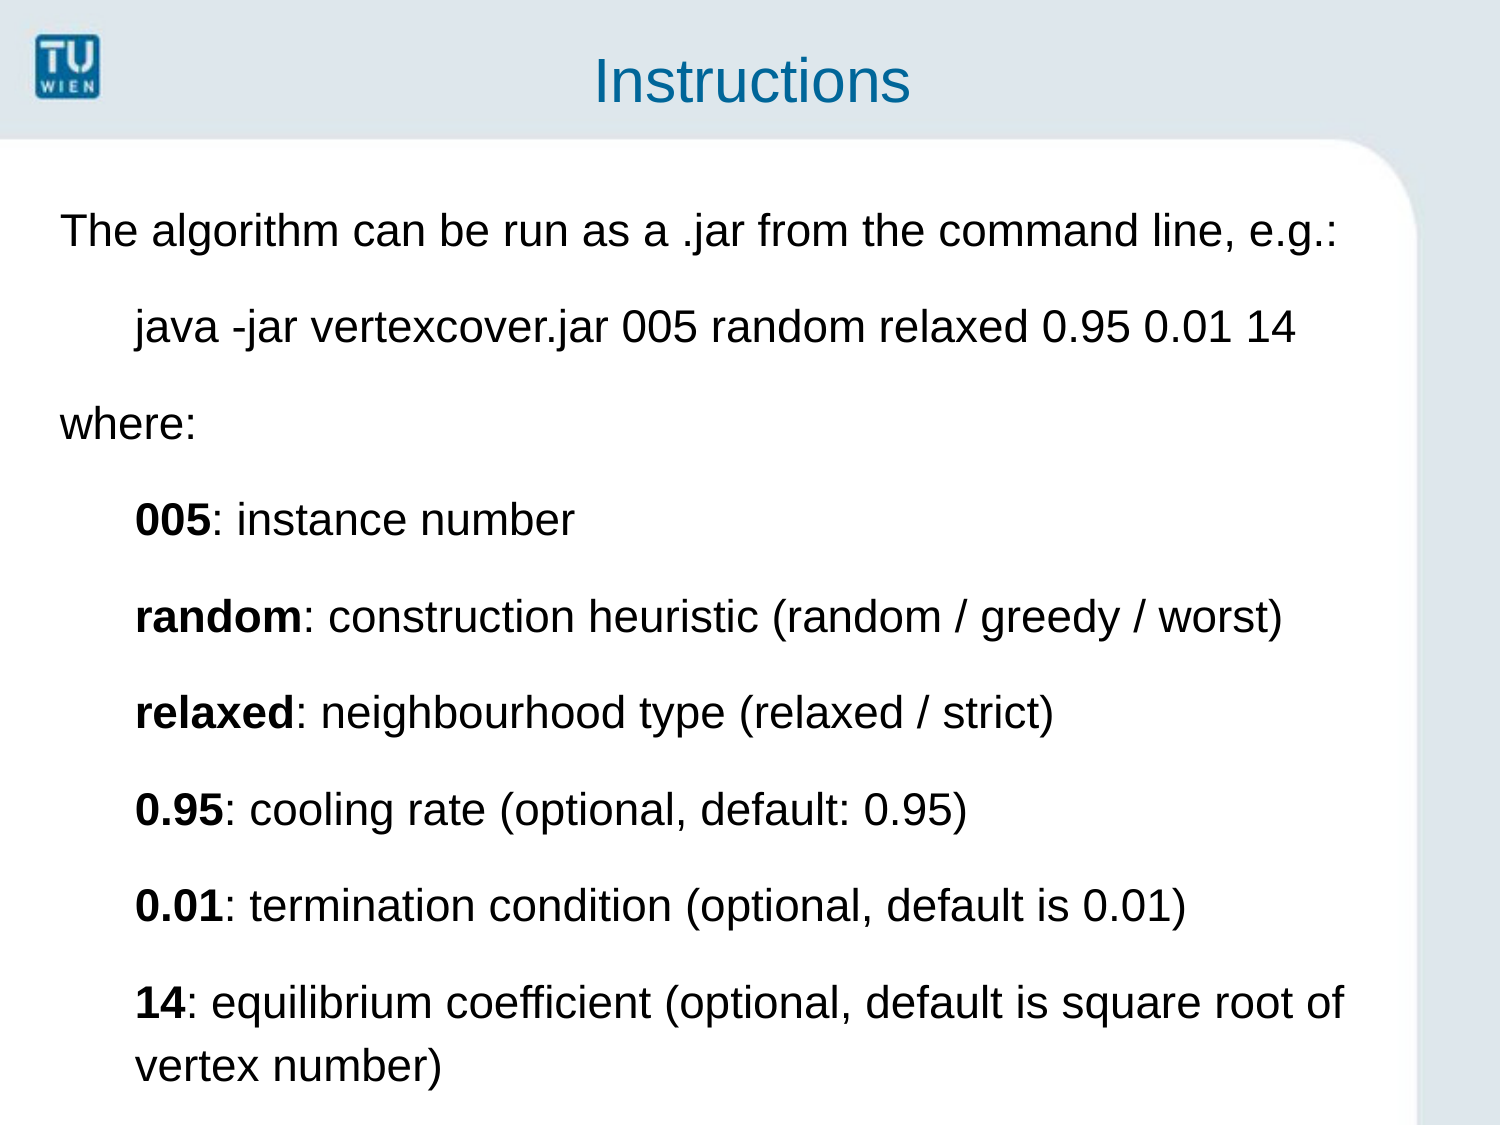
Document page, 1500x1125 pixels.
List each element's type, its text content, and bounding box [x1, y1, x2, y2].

text_box The algorithm can be run as a .jar from the command line, e.g.: java -jar vertexcover.jar 005 random relaxed 0.95 0.01 14 where: 005: instance number random: construction heuristic (random / greedy / worst) relaxed: neighbourhood type (relaxed / strict) 0.95: cooling rate (optional, default: 0.95) 0.01: termination condition (optional, default is 0.01) 14: equilibrium coefficient (optional, default is square root of vertex number) [44, 177, 1403, 1072]
picture [0, 0, 1500, 1125]
text_box Instructions [192, 24, 1313, 135]
